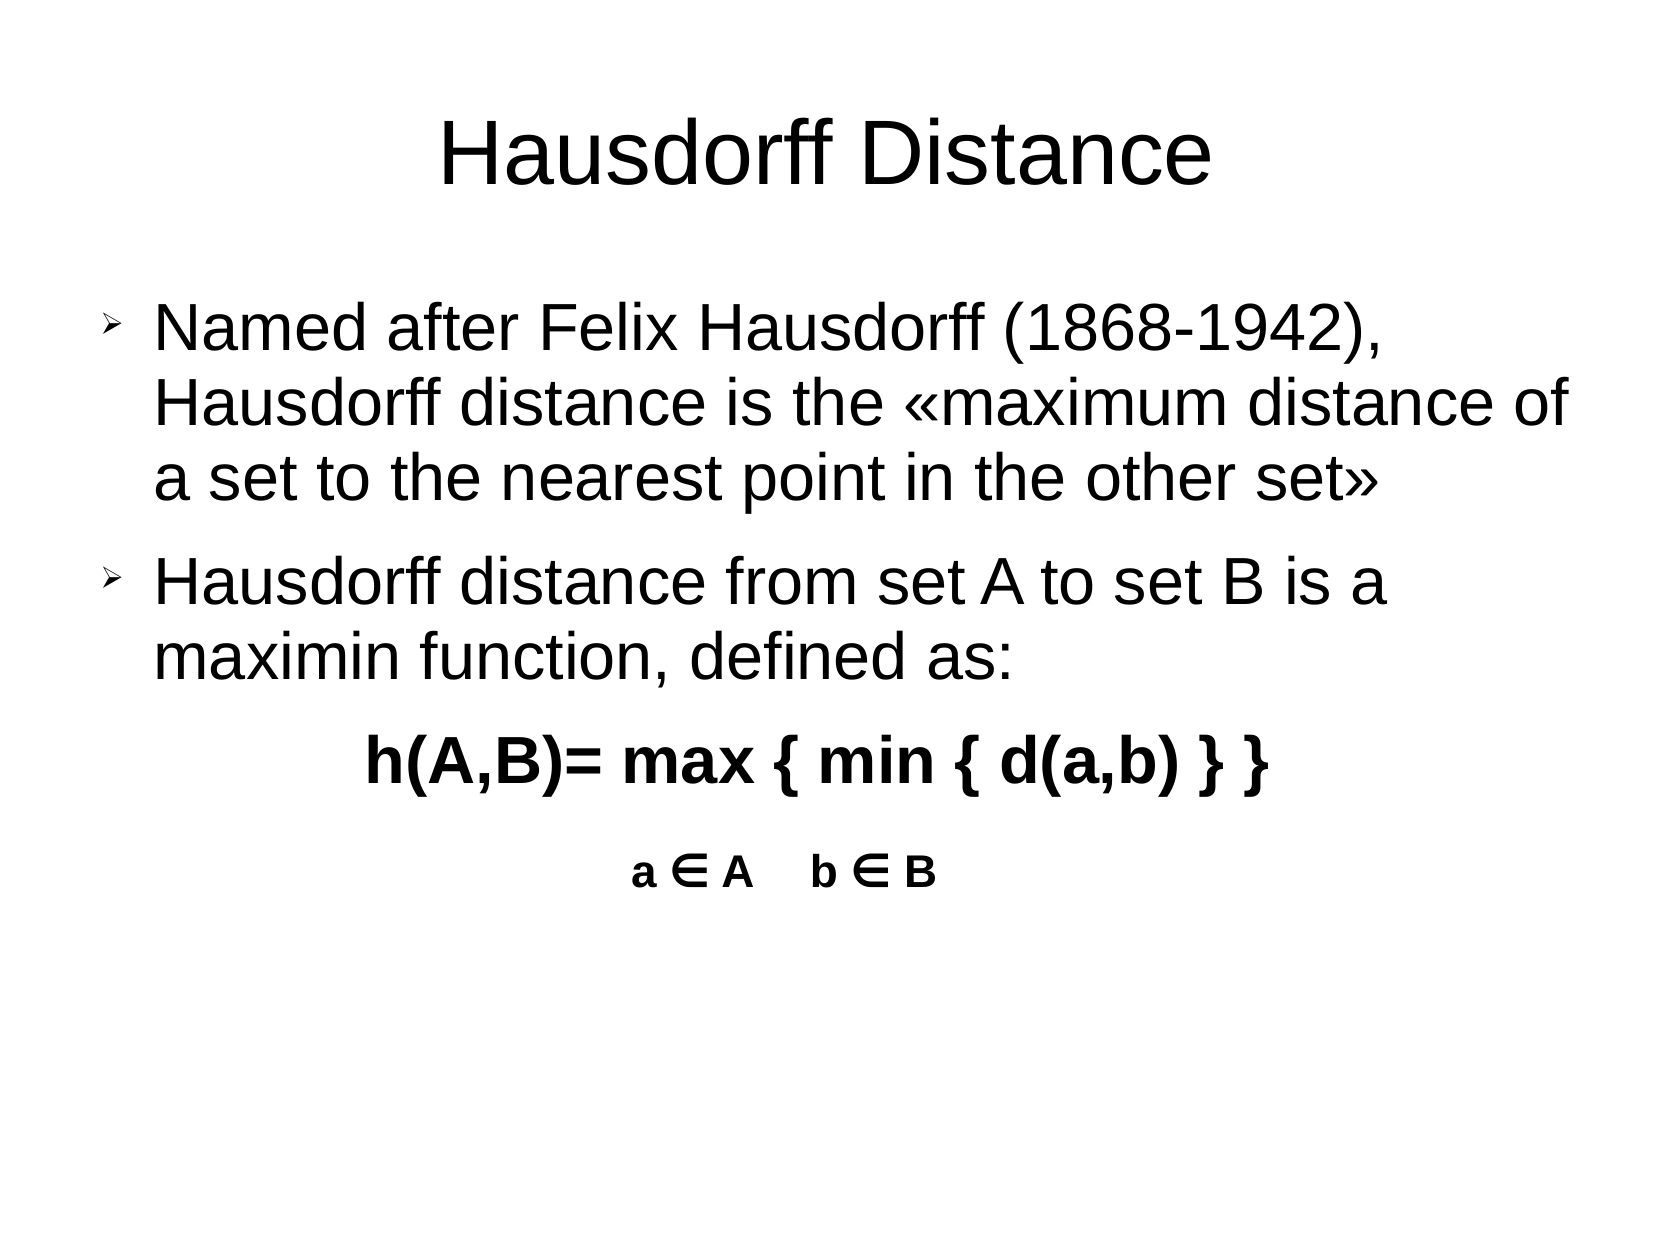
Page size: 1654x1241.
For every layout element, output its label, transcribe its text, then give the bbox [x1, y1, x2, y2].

list Named after Felix Hausdorff (1868-1942), Hausdorff distance is the «maximum distance of a set to the nearest point in the other set» Hausdorff distance from set A to set B is a maximin function, defined as: h(A,B)= max { min { d(a,b) } } a ∈ A b ∈ B [82, 290, 1571, 1010]
chart [777, 595, 896, 655]
title Hausdorff Distance [82, 49, 1571, 257]
